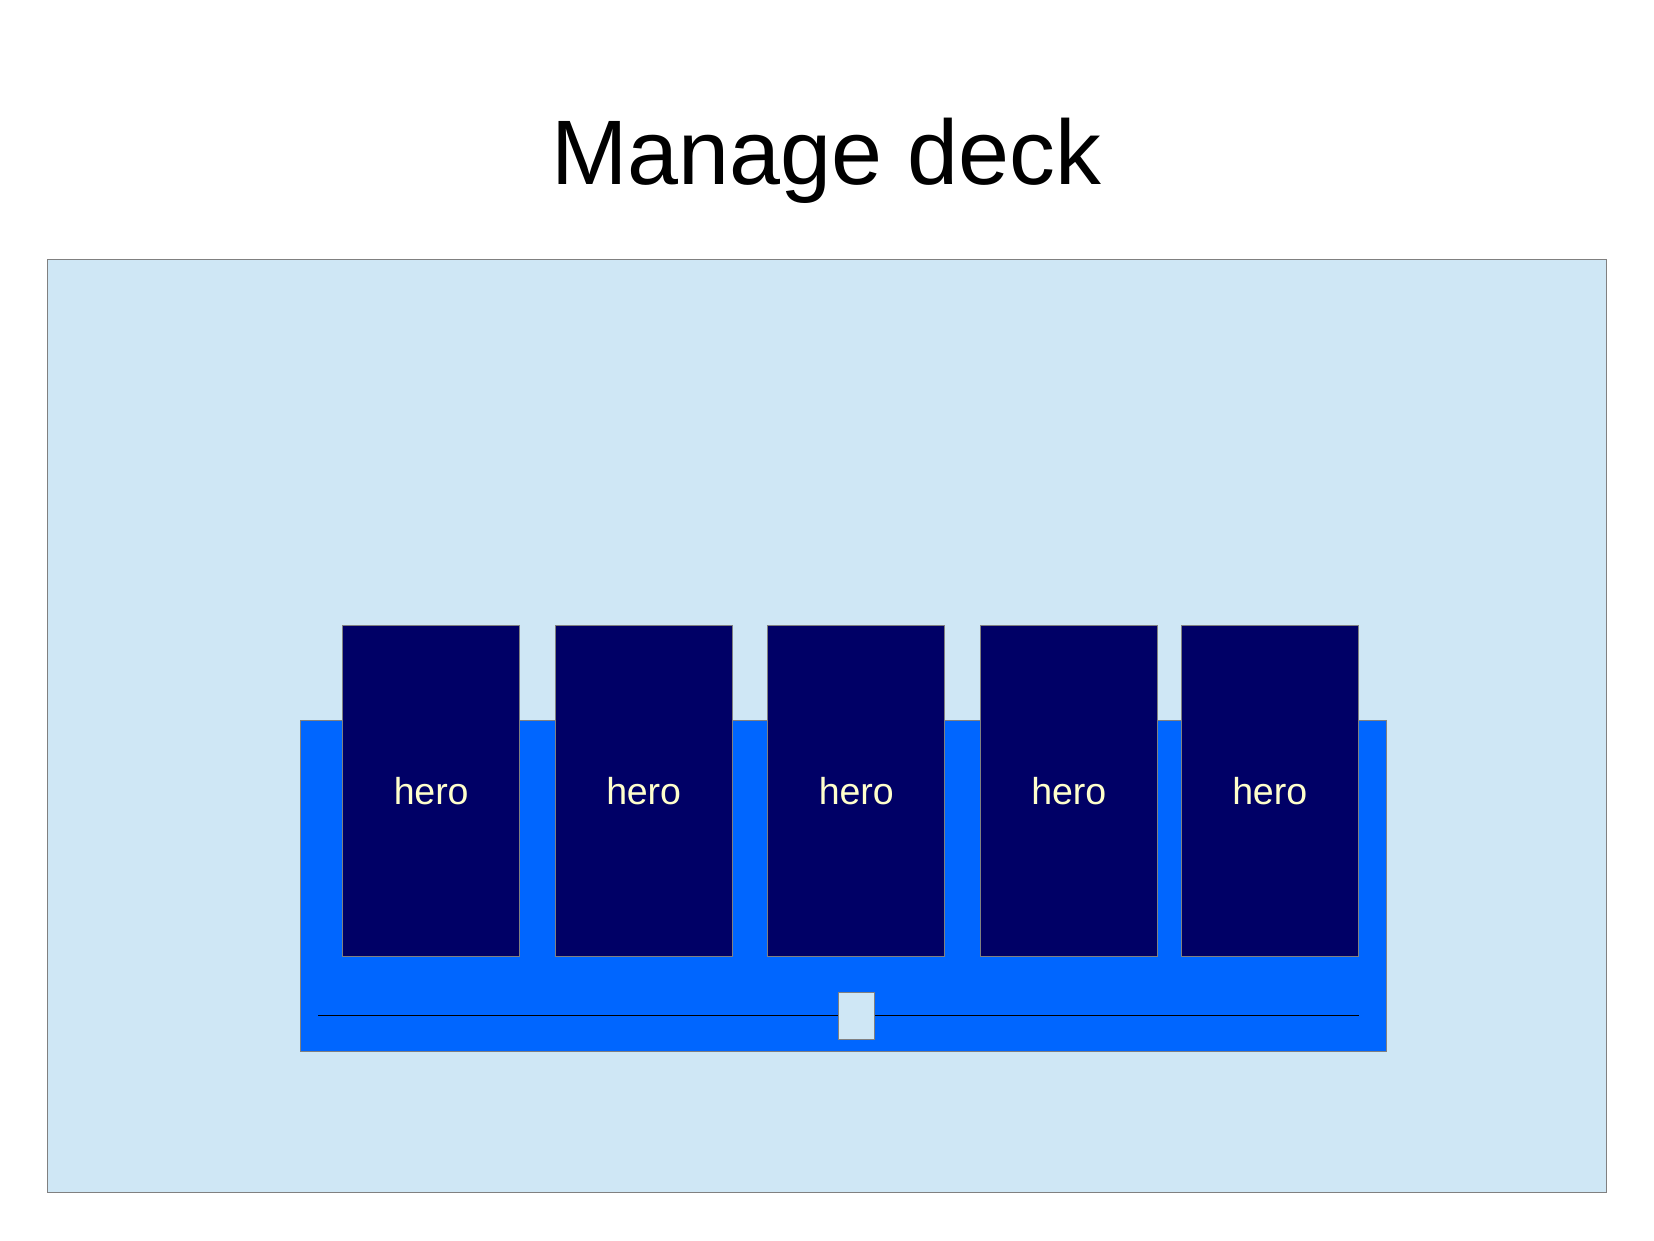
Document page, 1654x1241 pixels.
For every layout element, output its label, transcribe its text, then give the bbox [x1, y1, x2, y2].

text_box hero [1181, 625, 1359, 957]
title Manage deck [82, 49, 1571, 257]
text_box hero [342, 625, 520, 957]
text_box hero [555, 625, 733, 957]
text_box hero [980, 625, 1158, 957]
text_box [47, 259, 1607, 1193]
text_box hero [767, 625, 945, 957]
